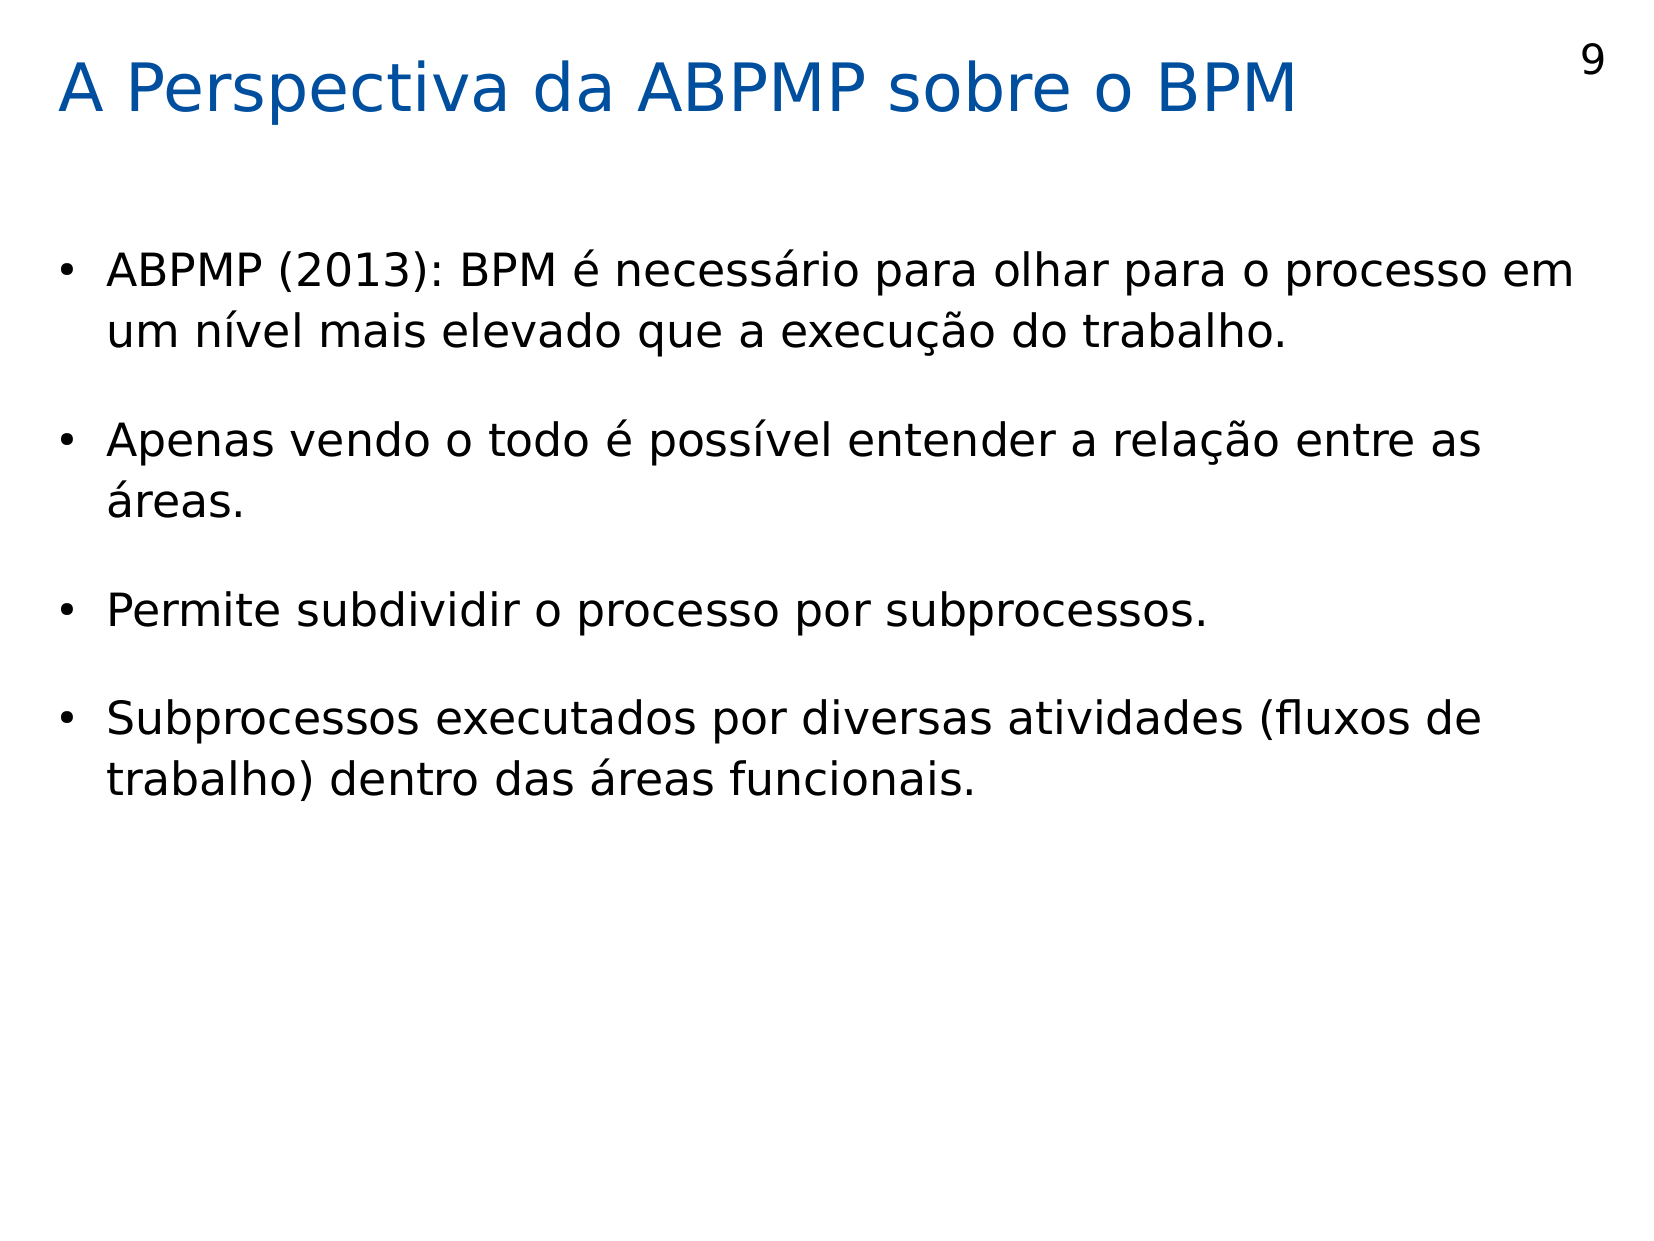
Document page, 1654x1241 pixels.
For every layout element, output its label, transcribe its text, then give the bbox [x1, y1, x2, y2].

list ABPMP (2013): BPM é necessário para olhar para o processo em um nível mais elevado que a execução do trabalho. Apenas vendo o todo é possível entender a relação entre as áreas. Permite subdividir o processo por subprocessos. Subprocessos executados por diversas atividades (fluxos de trabalho) dentro das áreas funcionais. [59, 236, 1595, 1211]
title A Perspectiva da ABPMP sobre o BPM [59, 29, 1506, 148]
